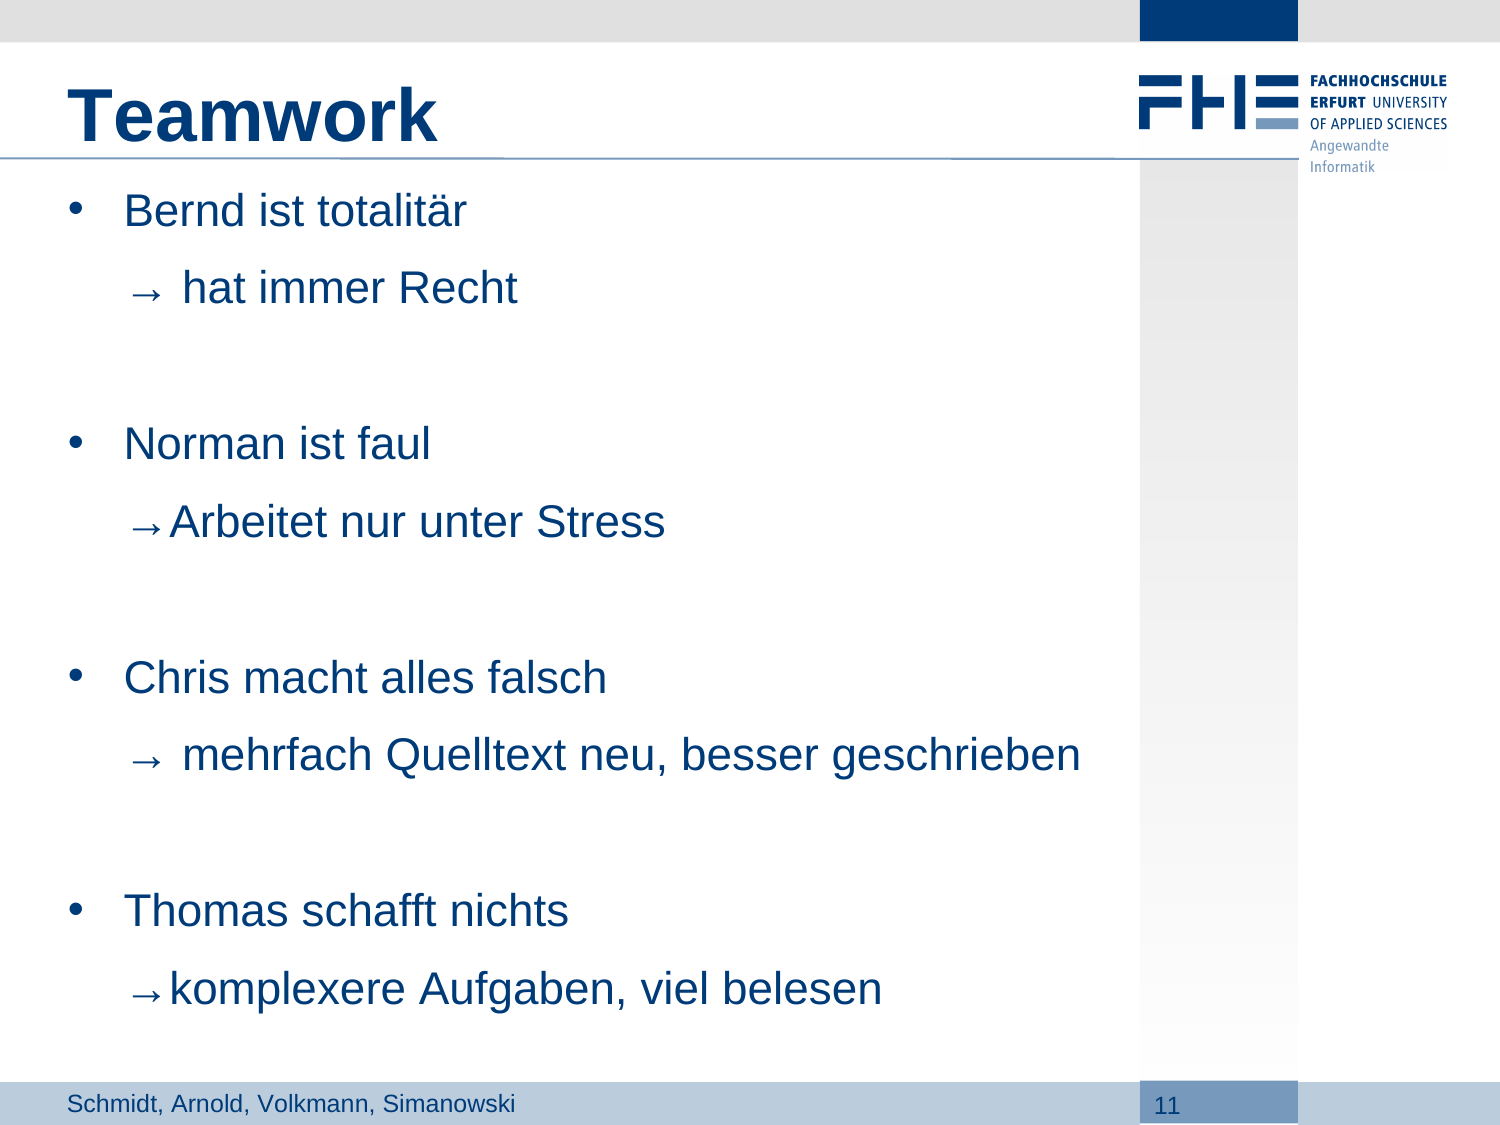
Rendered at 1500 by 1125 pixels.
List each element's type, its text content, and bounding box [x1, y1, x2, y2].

list Bernd ist totalitär → hat immer Recht Norman ist faul →Arbeitet nur unter Stress Chris macht alles falsch → mehrfach Quelltext neu, besser geschrieben Thomas schafft nichts →komplexere Aufgaben, viel belesen [53, 172, 1500, 1083]
picture [1139, 75, 1447, 172]
title Teamwork [53, 58, 1140, 142]
